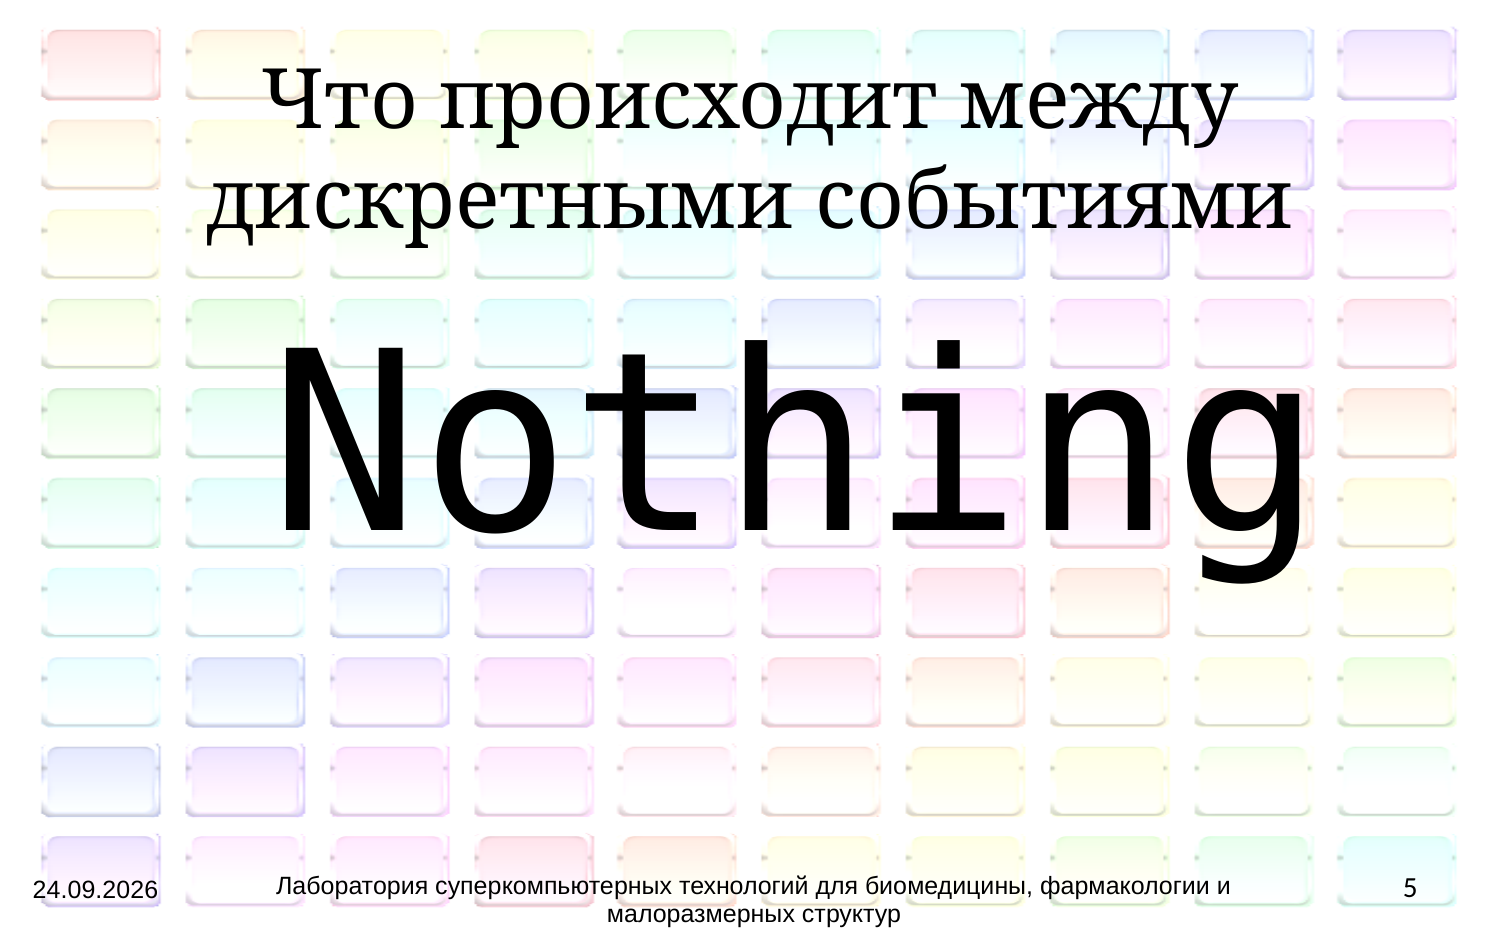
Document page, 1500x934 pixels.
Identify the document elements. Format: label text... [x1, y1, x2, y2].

list Nothing [204, 312, 1353, 645]
text_box Лаборатория суперкомпьютерных технологий для биомедицины, фармакологии и малоразмерных структур [171, 864, 1338, 915]
text_box [1387, 868, 1473, 918]
title Что происходит между дискретными событиями [75, 37, 1426, 193]
text_box 25.10.2012 [17, 868, 184, 918]
